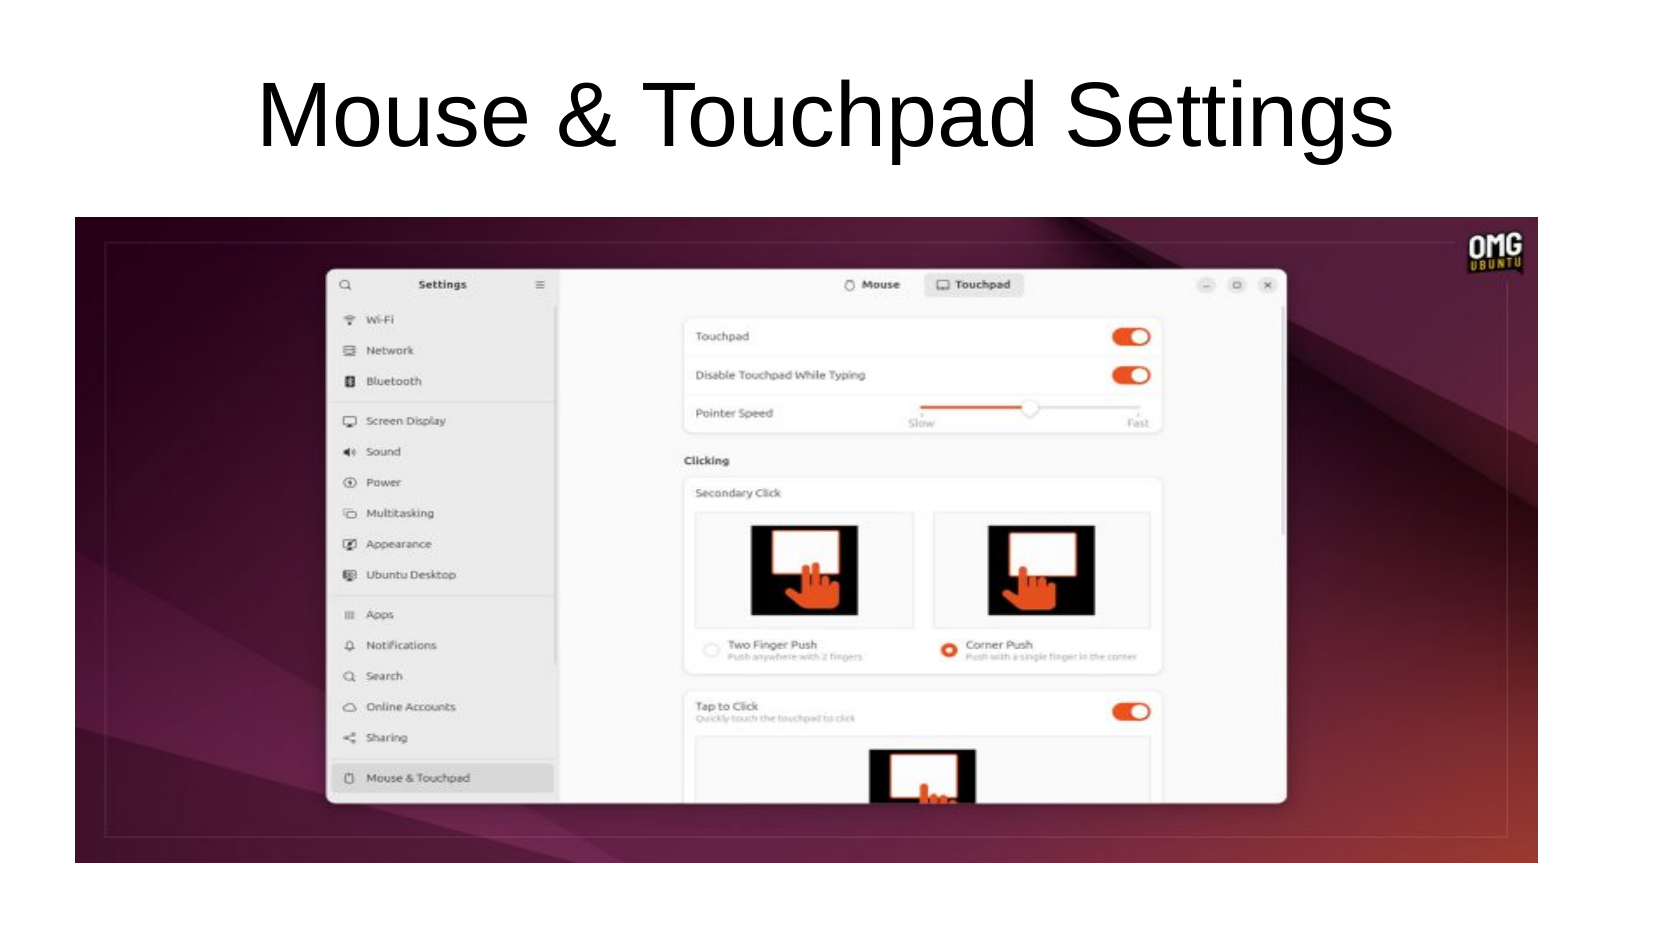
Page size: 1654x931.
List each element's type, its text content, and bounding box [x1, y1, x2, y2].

picture [75, 217, 1538, 863]
title Mouse & Touchpad Settings [82, 37, 1571, 193]
